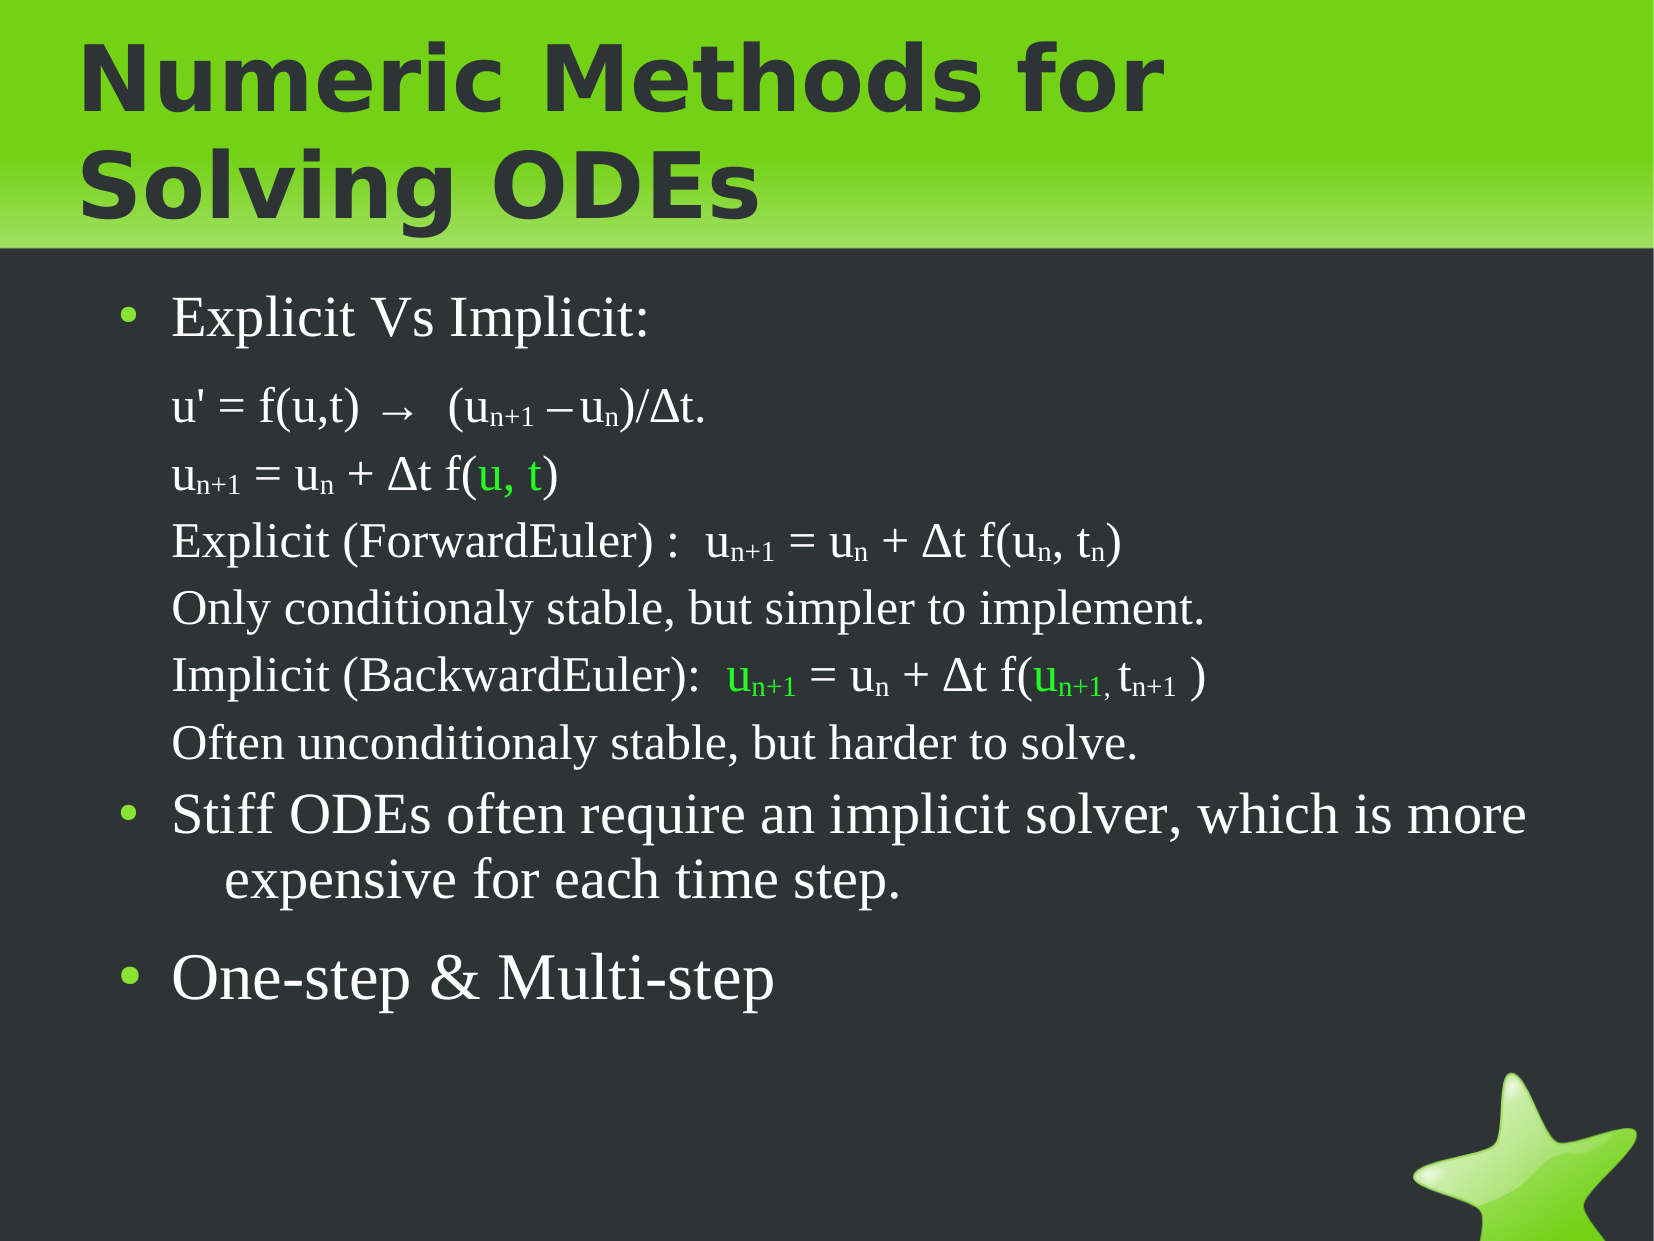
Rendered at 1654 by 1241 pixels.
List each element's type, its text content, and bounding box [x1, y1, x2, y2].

picture [0, 0, 1654, 1241]
title Numeric Methods for Solving ODEs [76, 25, 1565, 240]
list Explicit Vs Implicit: u' = f(u,t) → (un+1 – un)/∆t. un+1 = un + ∆t f(u, t) Explicit (ForwardEuler) : un+1 = un + ∆t f(un, tn) Only conditionaly stable, but simpler to implement. Implicit (BackwardEuler): un+1 = un + ∆t f(un+1, tn+1 ) Often unconditionaly stable, but harder to solve. Stiff ODEs often require an implicit solver, which is more expensive for each time step. One-step & Multi-step [82, 284, 1571, 1131]
